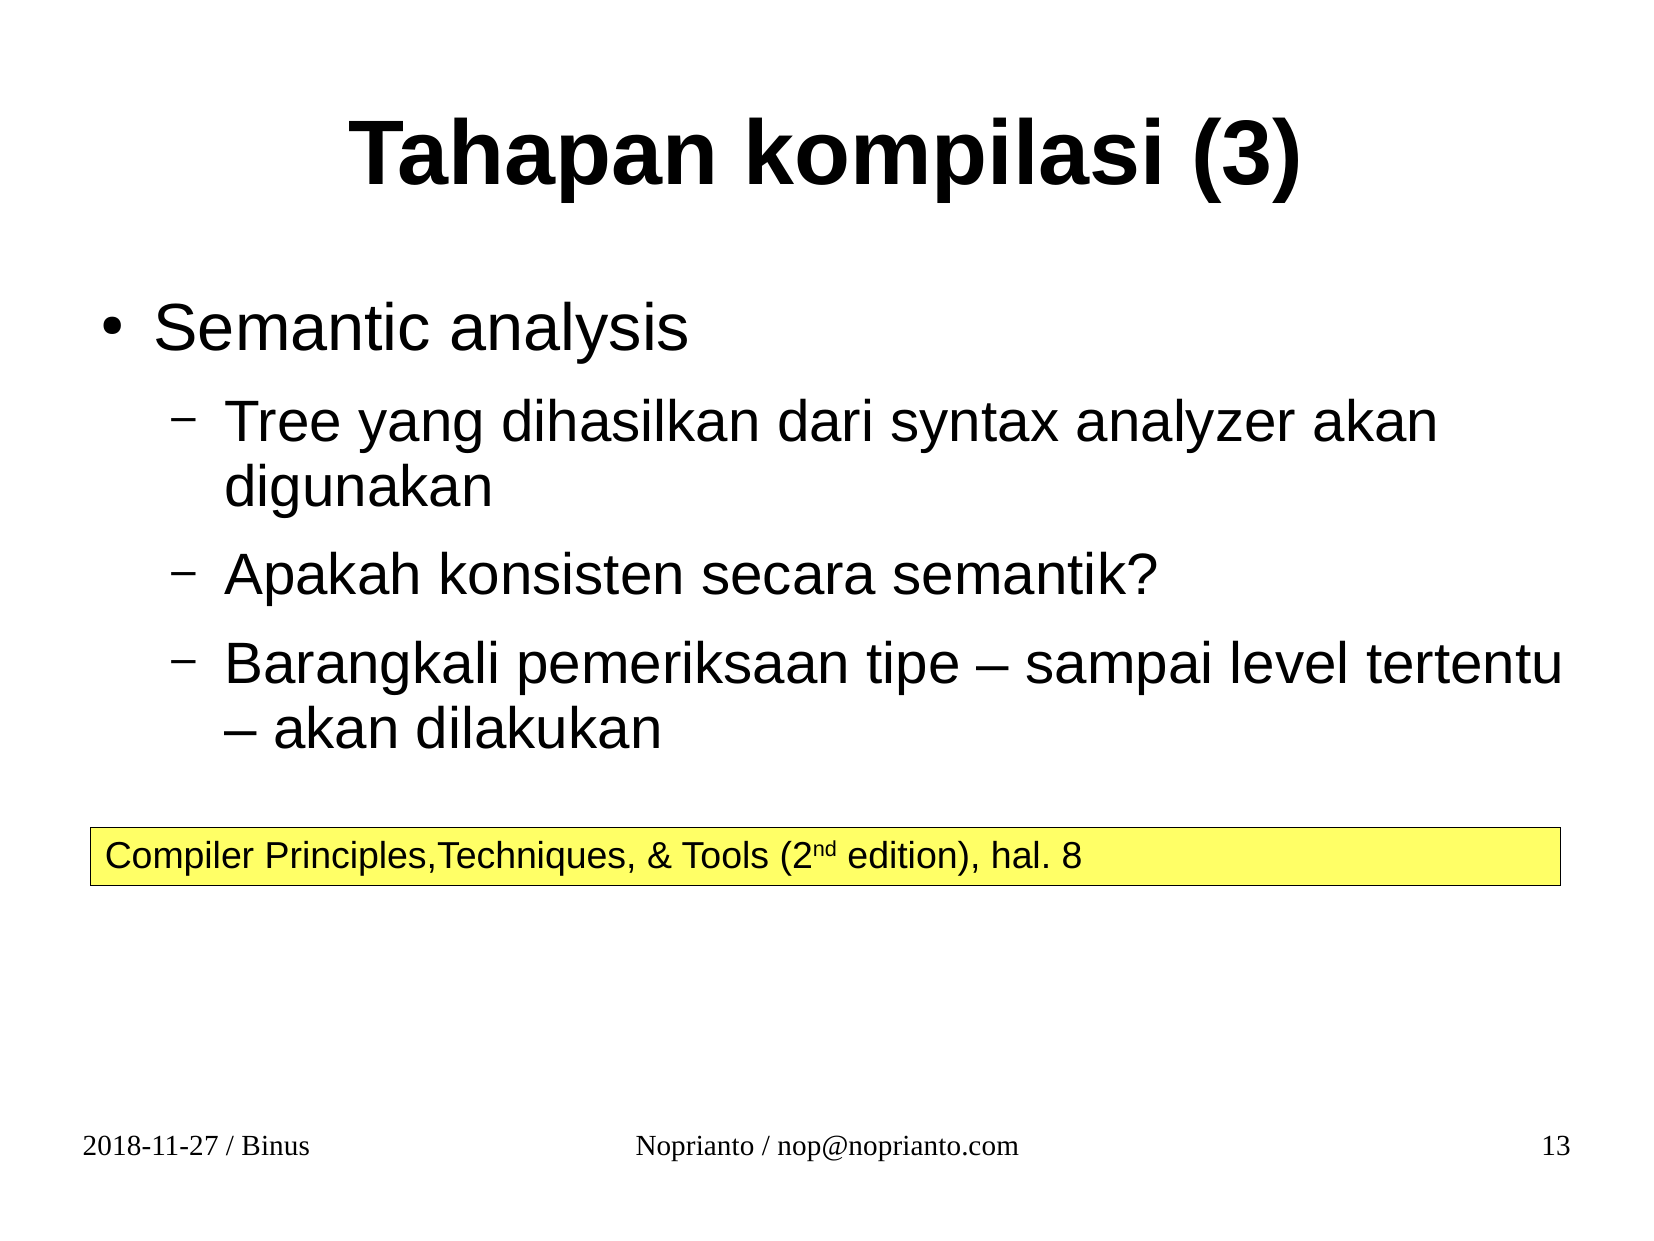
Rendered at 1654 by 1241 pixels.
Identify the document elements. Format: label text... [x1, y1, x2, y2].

title Tahapan kompilasi (3) [82, 49, 1571, 257]
list Semantic analysis Tree yang dihasilkan dari syntax analyzer akan digunakan Apakah konsisten secara semantik? Barangkali pemeriksaan tipe – sampai level tertentu – akan dilakukan [82, 290, 1571, 1010]
text_box Compiler Principles,Techniques, & Tools (2nd edition), hal. 8 [90, 827, 1561, 886]
